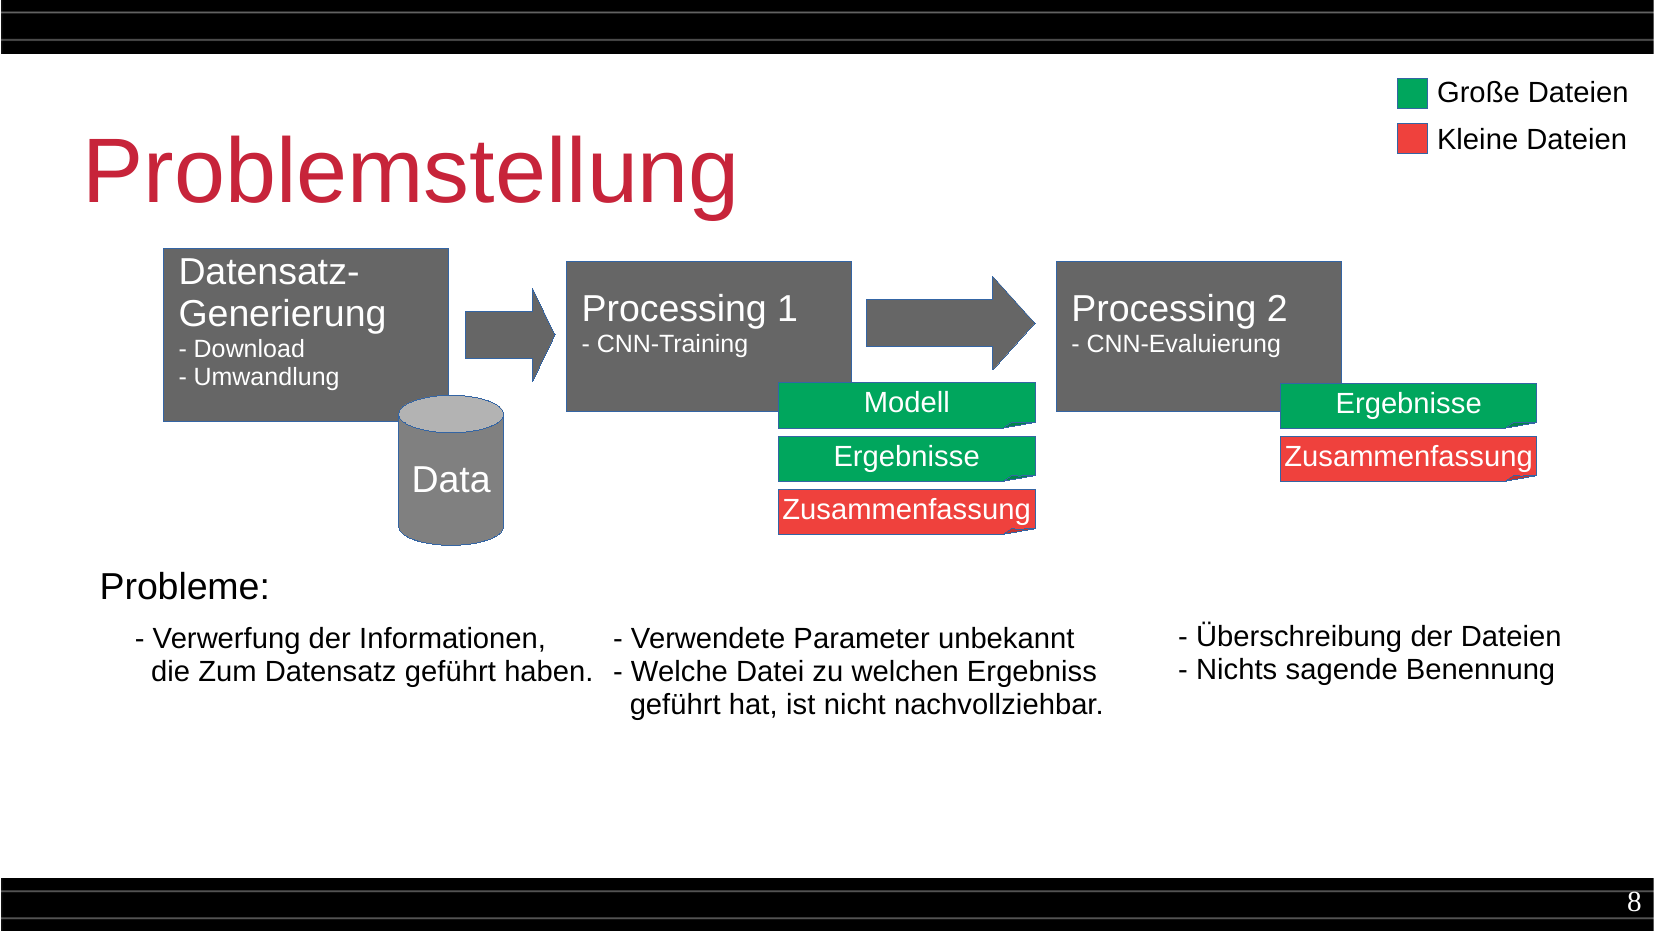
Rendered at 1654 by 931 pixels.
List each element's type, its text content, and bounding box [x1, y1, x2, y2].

text_box [866, 276, 1036, 370]
text_box Datensatz- Generierung - Download - Umwandlung [163, 248, 449, 422]
text_box Probleme: [84, 558, 286, 616]
text_box Modell [778, 382, 1036, 429]
text_box Ergebnisse [778, 436, 1036, 482]
text_box Processing 1 - CNN-Training [566, 261, 852, 412]
text_box - Verwendete Parameter unbekannt - Welche Datei zu welchen Ergebniss geführt hat, ist nicht nachvollziehbar. [598, 615, 1120, 729]
title Problemstellung [82, 92, 1571, 249]
text_box [1397, 78, 1422, 109]
text_box Große Dateien Kleine Dateien [1422, 68, 1644, 164]
text_box - Überschreibung der Dateien - Nichts sagende Benennung [1163, 612, 1578, 694]
text_box [465, 288, 556, 382]
text_box [1397, 123, 1422, 154]
text_box Ergebnisse [1280, 383, 1537, 429]
text_box Zusammenfassung [778, 489, 1036, 535]
text_box Processing 2 - CNN-Evaluierung [1056, 261, 1342, 412]
picture [1, 0, 1654, 54]
text_box Zusammenfassung [1280, 436, 1537, 482]
picture [1, 878, 1654, 931]
text_box Data [398, 416, 504, 546]
text_box - Verwerfung der Informationen, die Zum Datensatz geführt haben. [120, 615, 598, 696]
